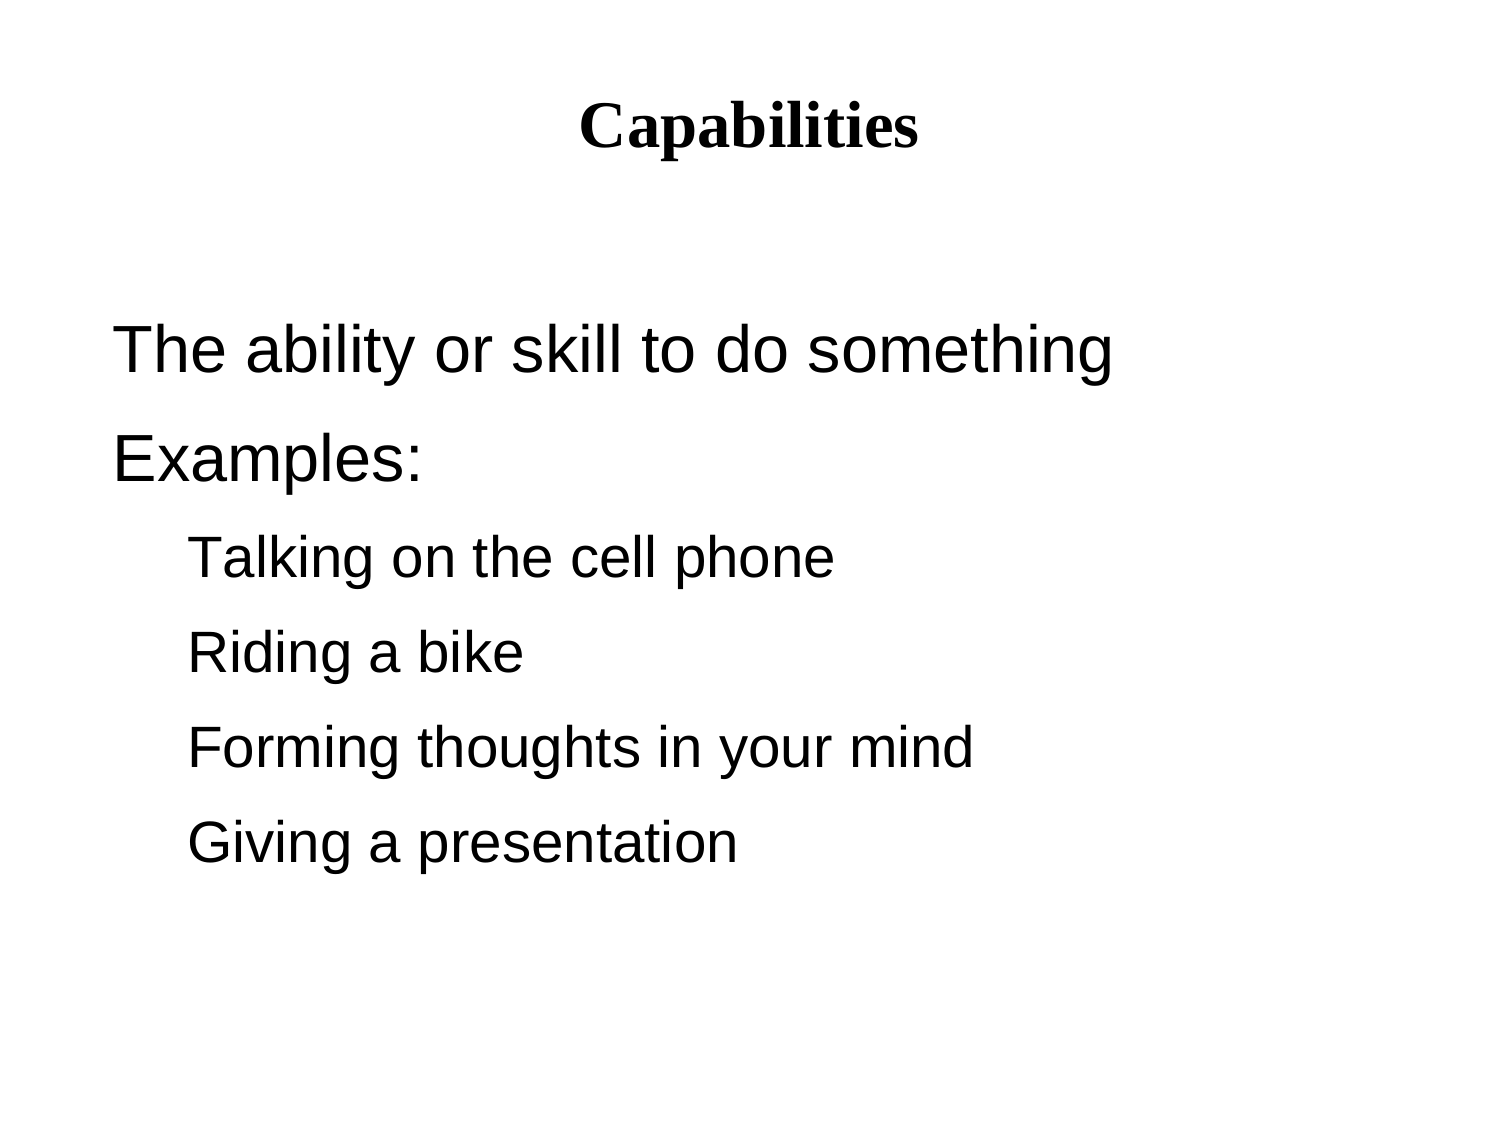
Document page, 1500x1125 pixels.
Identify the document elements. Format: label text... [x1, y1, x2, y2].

title Capabilities [112, 35, 1387, 223]
list The ability or skill to do something Examples: Talking on the cell phone Riding a bike Forming thoughts in your mind Giving a presentation [112, 324, 1387, 1055]
